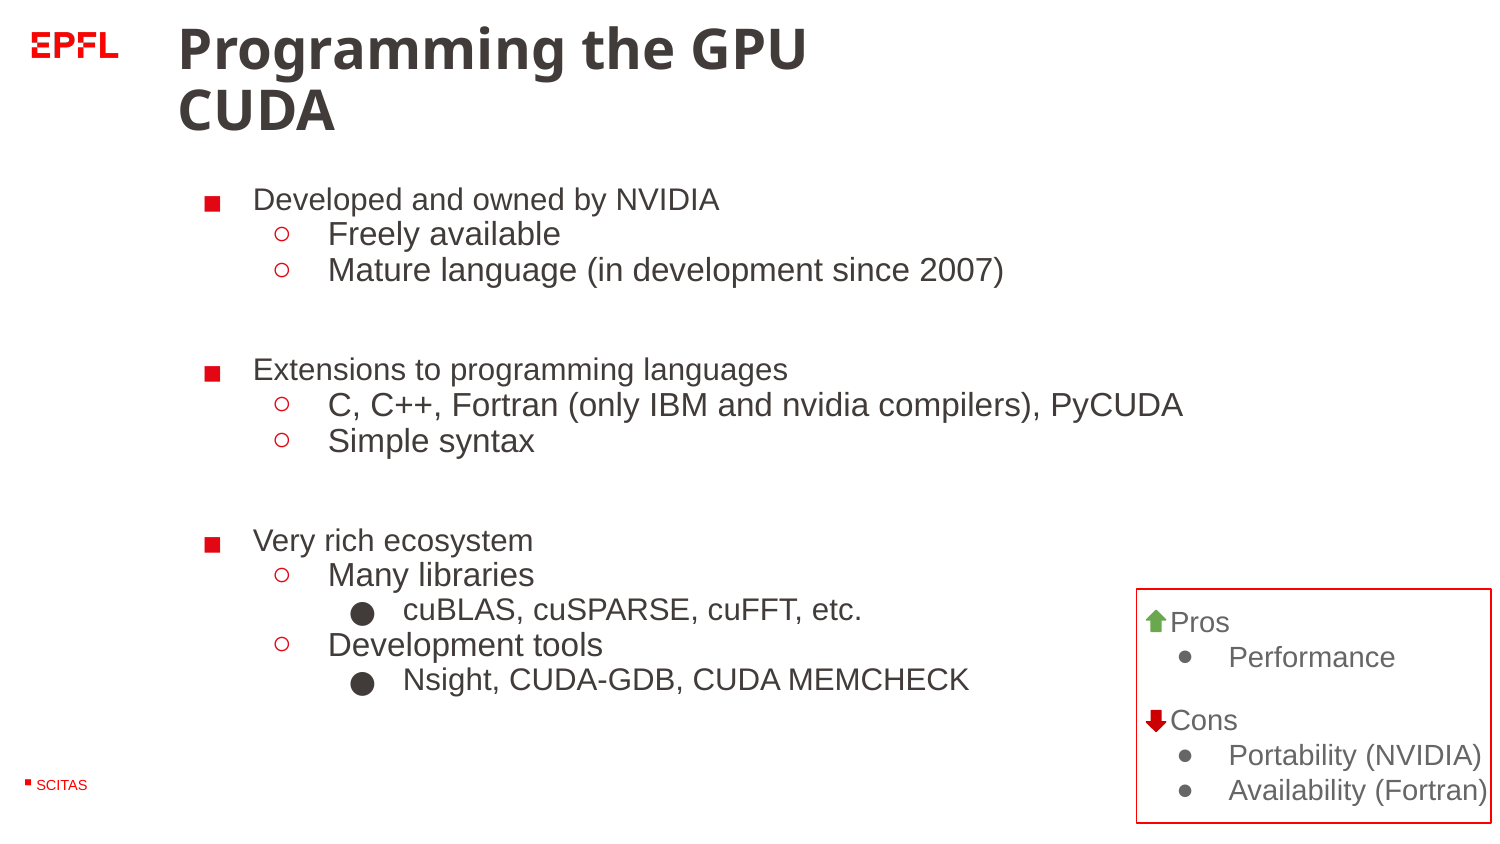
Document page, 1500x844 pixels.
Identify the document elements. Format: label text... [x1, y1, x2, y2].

text_box [1146, 610, 1166, 632]
list Developed and owned by NVIDIA Freely available Mature language (in development since 2007) Extensions to programming languages C, C++, Fortran (only IBM and nvidia compilers), PyCUDA Simple syntax Very rich ecosystem Many libraries cuBLAS, cuSPARSE, cuFFT, etc. Development tools Nsight, CUDA-GDB, CUDA MEMCHECK [148, 198, 1416, 844]
text_box Pros Performance [1138, 588, 1500, 686]
picture [21, 21, 129, 69]
text_box Cons Portability (NVIDIA) Availability (Fortran) [1138, 686, 1500, 822]
title Programming the GPU CUDA [148, 21, 1416, 198]
text_box [1146, 710, 1166, 732]
